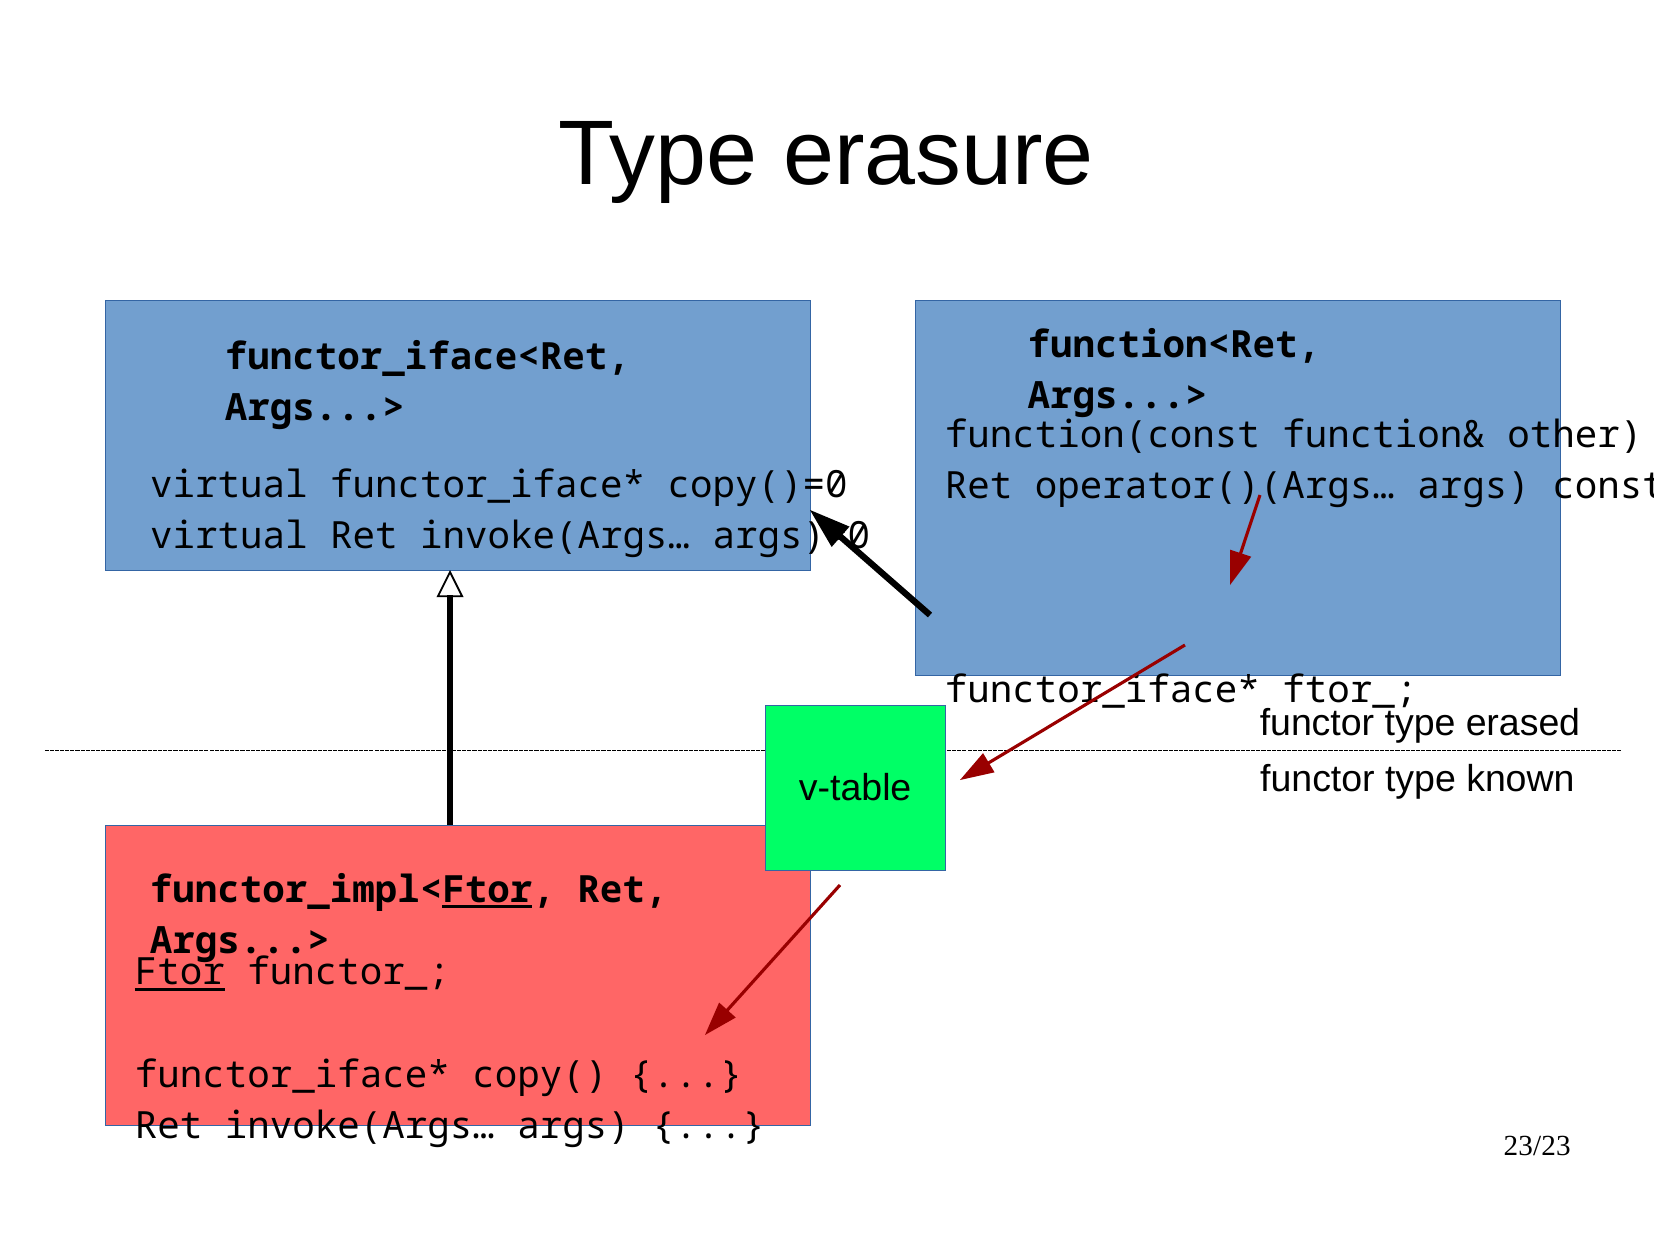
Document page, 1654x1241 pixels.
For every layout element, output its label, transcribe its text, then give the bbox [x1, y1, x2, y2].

text_box virtual functor_iface* copy()=0 virtual Ret invoke(Args… args)=0 [135, 450, 766, 540]
text_box [915, 607, 1561, 676]
text_box [105, 825, 811, 1126]
text_box [254, 1120, 263, 1126]
text_box [343, 1120, 354, 1126]
text_box [1036, 386, 1041, 397]
text_box [105, 300, 811, 571]
text_box [390, 1116, 396, 1126]
text_box function<Ret, Args...> [1012, 310, 1456, 363]
text_box functor_impl<Ftor, Ret, Args...> [135, 855, 766, 916]
text_box [298, 1120, 309, 1126]
text_box functor type known [1245, 751, 1590, 808]
text_box functor_iface<Ret, Args...> [210, 322, 751, 376]
text_box [568, 1120, 578, 1126]
text_box functor type erased [1245, 693, 1596, 751]
title Type erasure [82, 49, 1571, 257]
text_box [1079, 392, 1087, 400]
text_box [163, 1120, 174, 1126]
text_box function(const function& other) Ret operator()(Args… args) const; functor_iface* ftor_; [930, 400, 1579, 640]
text_box v-table [765, 705, 946, 871]
text_box [141, 1114, 150, 1124]
text_box Ftor functor_; functor_iface* copy() {...} Ret invoke(Args… args) {...} [120, 937, 675, 1103]
text_box [433, 1120, 443, 1126]
text_box [915, 300, 1561, 609]
